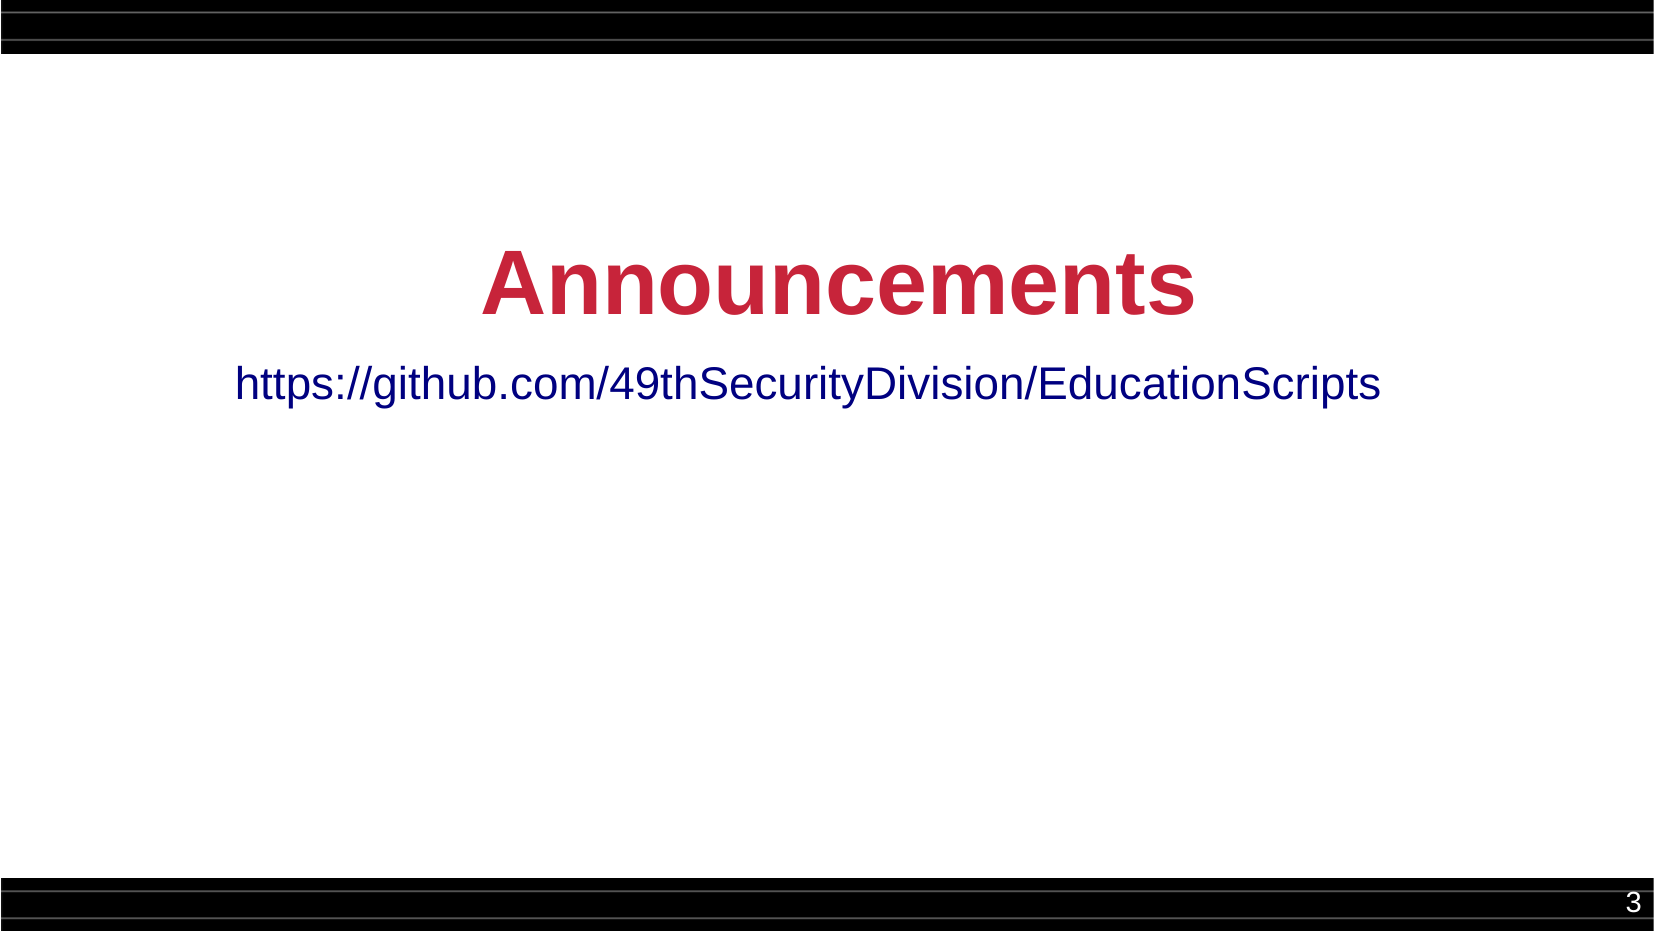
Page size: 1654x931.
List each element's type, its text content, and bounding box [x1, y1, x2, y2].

picture [1, 0, 1654, 54]
title Announcements [480, 180, 1238, 358]
picture [1, 878, 1654, 931]
list https://github.com/49thSecurityDivision/EducationScripts [163, 358, 1484, 462]
